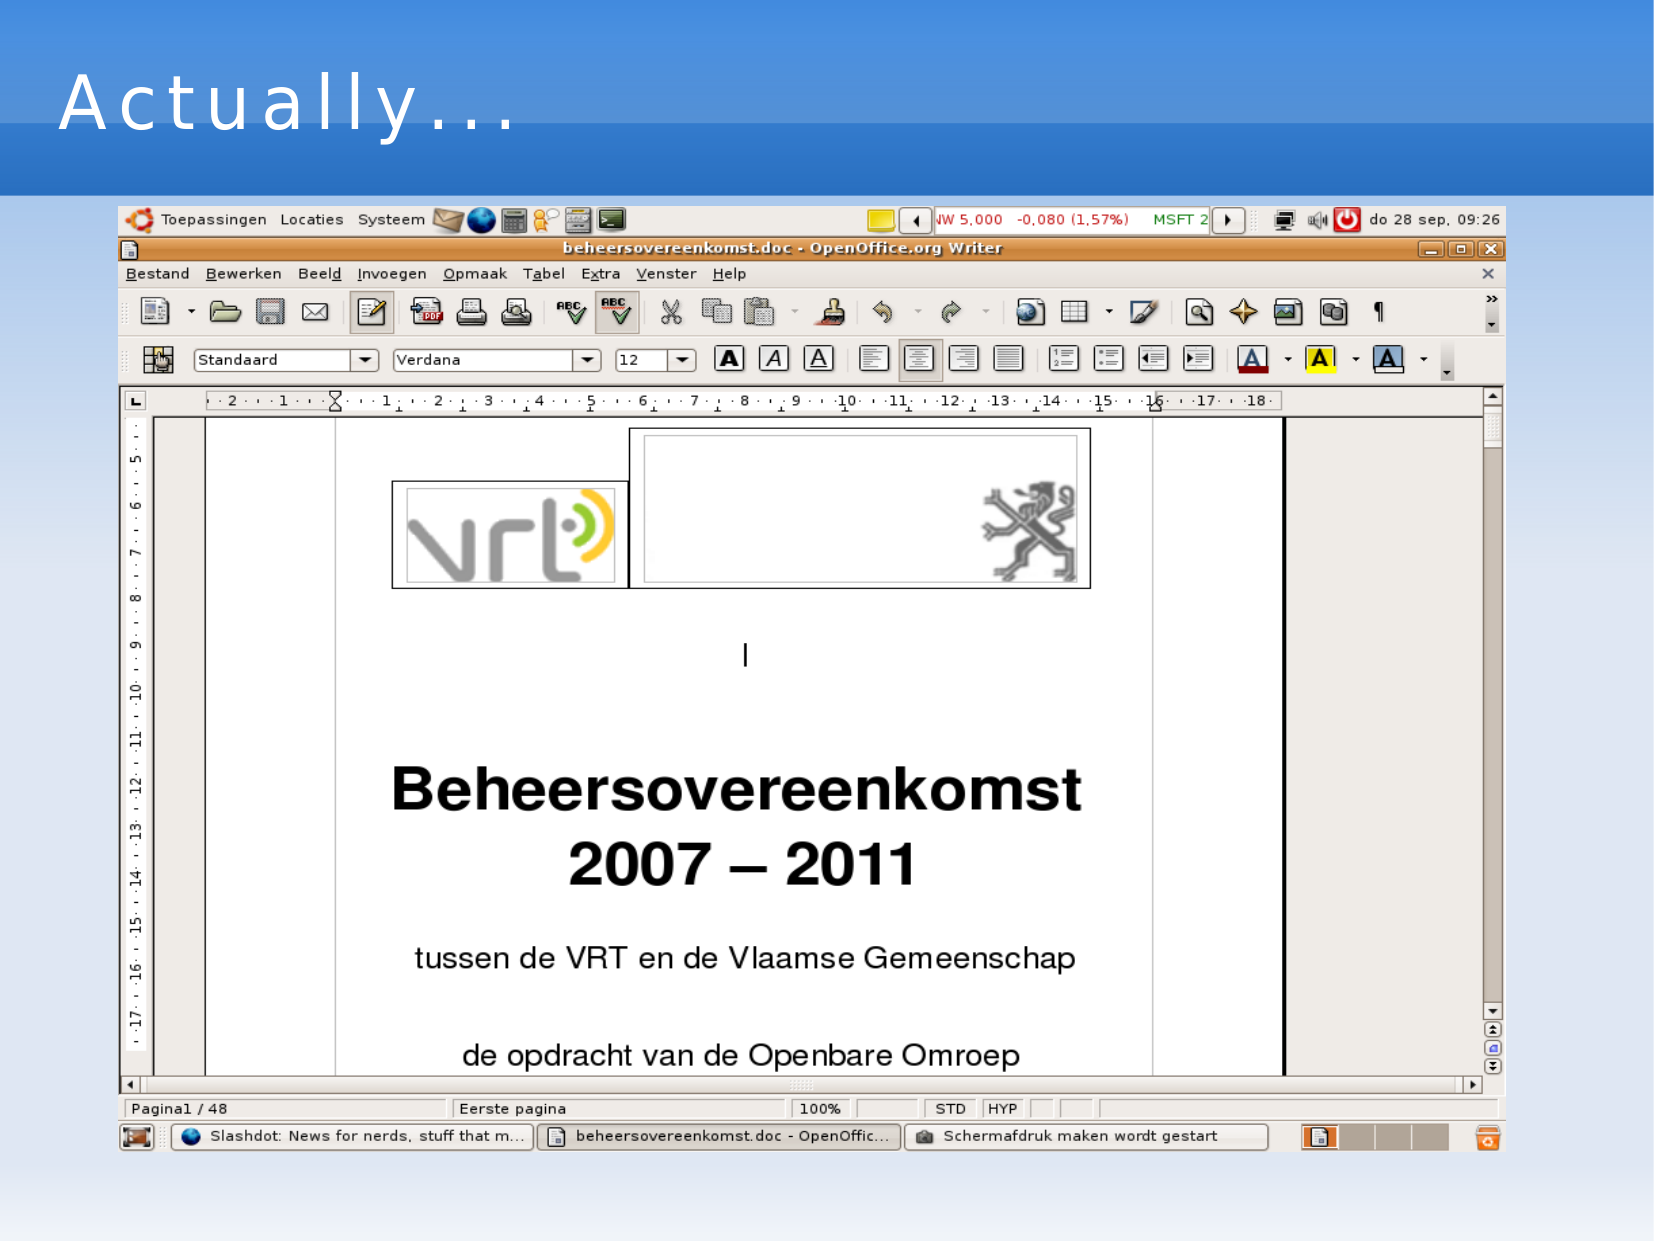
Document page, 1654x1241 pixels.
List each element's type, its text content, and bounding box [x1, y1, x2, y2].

picture [0, 0, 1654, 1241]
title Actually... [59, 29, 1270, 178]
